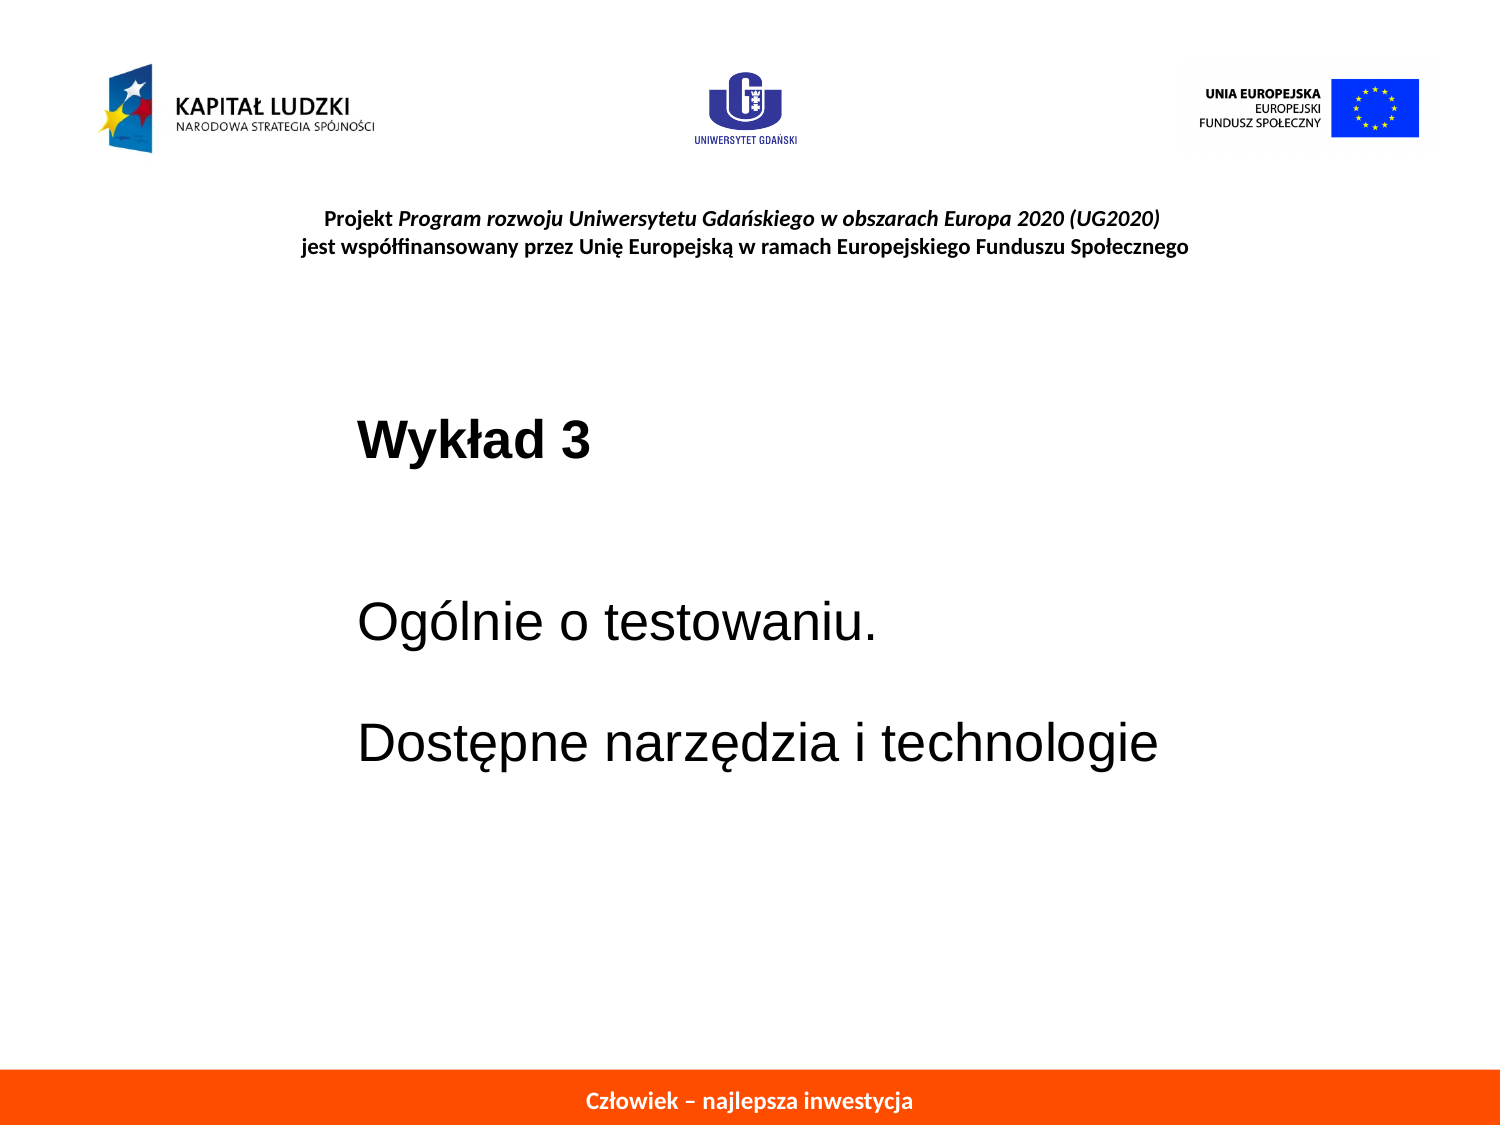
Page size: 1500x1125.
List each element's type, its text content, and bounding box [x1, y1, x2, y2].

picture [1179, 60, 1439, 156]
text_box Wykład 3 [342, 401, 650, 478]
picture [692, 69, 800, 147]
text_box Ogólnie o testowaniu. Dostępne narzędzia i technologie [342, 584, 1176, 781]
picture [53, 19, 418, 196]
text_box Projekt Program rozwoju Uniwersytetu Gdańskiego w obszarach Europa 2020 (UG2020) jest współfinansowany przez Unię Europejską w ramach Europejskiego Funduszu Społecznego [53, 196, 1439, 267]
footer Człowiek – najlepsza inwestycja [0, 1069, 1500, 1125]
